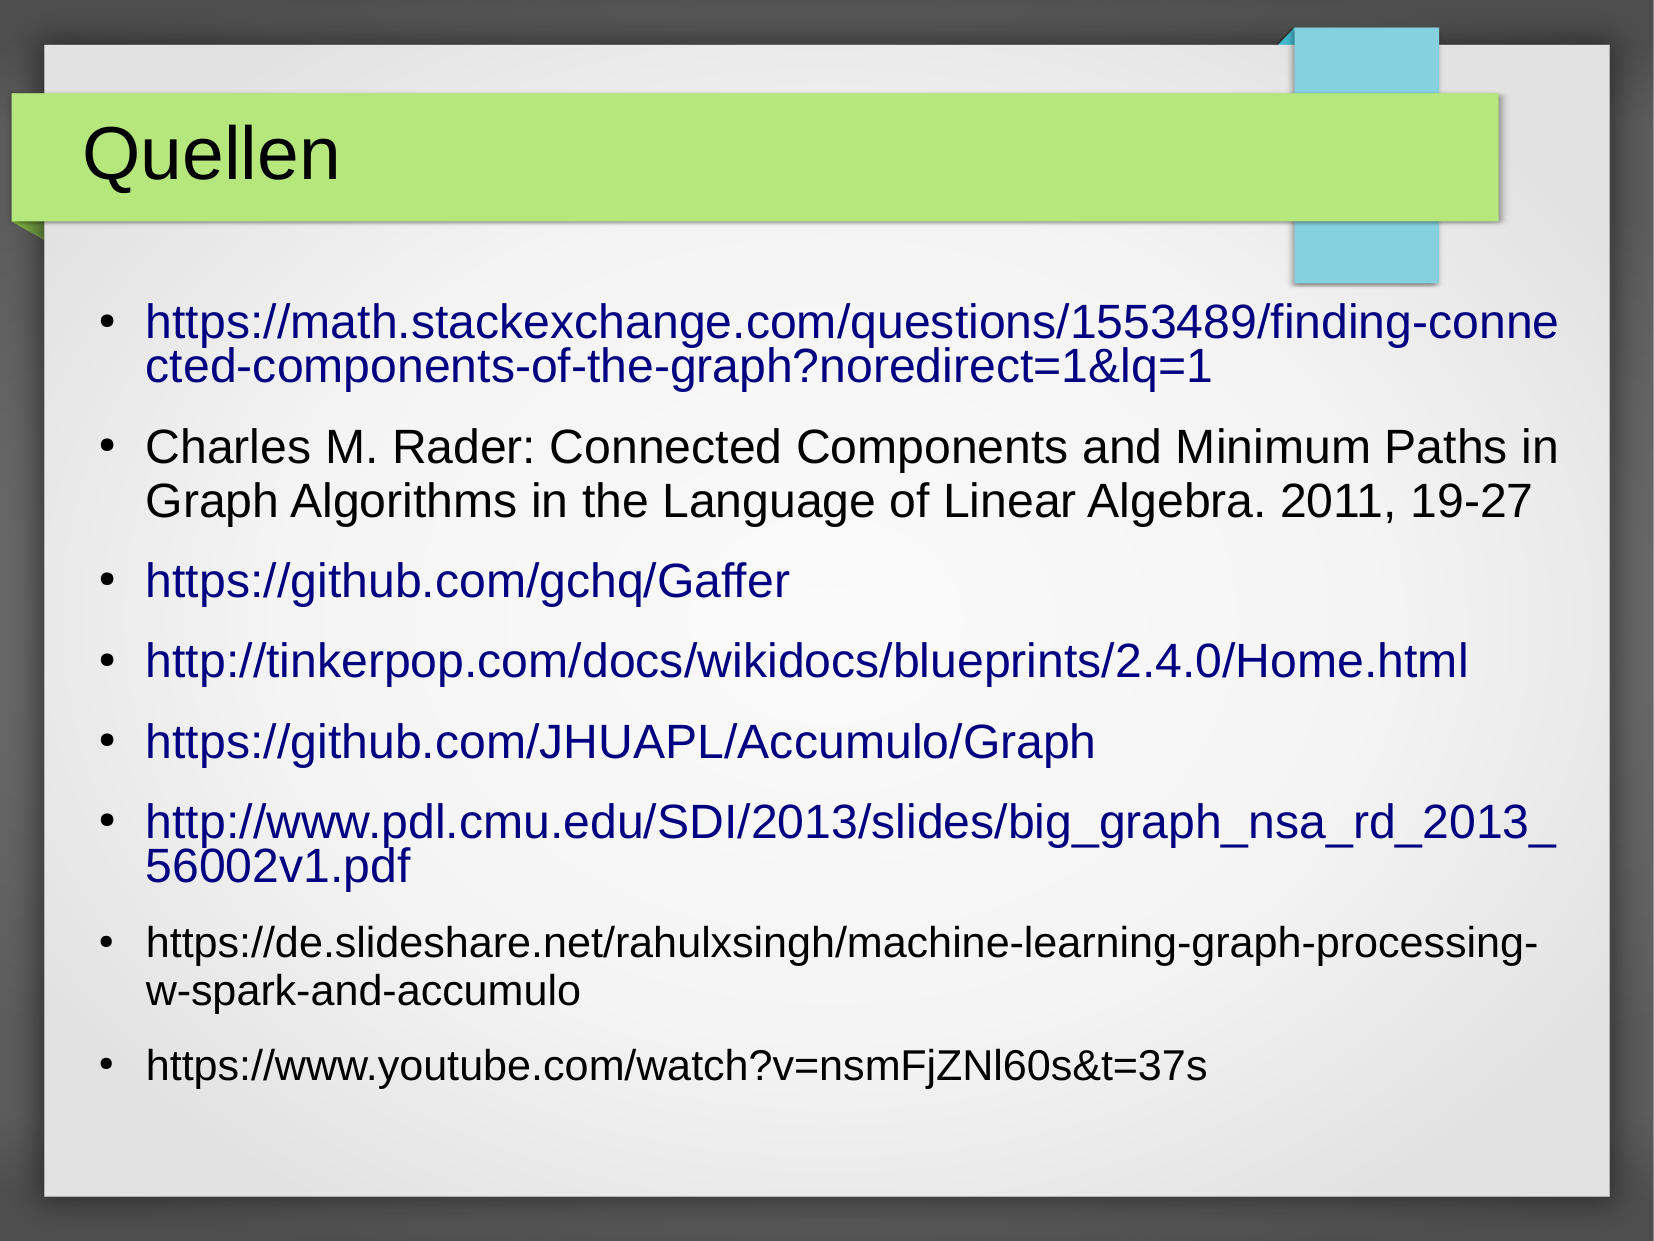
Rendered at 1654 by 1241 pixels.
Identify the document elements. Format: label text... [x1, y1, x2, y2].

list https://math.stackexchange.com/questions/1553489/finding-connected-components-of-the-graph?noredirect=1&lq=1 Charles M. Rader: Connected Components and Minimum Paths in Graph Algorithms in the Language of Linear Algebra. 2011, 19-27 https://github.com/gchq/Gaffer http://tinkerpop.com/docs/wikidocs/blueprints/2.4.0/Home.html https://github.com/JHUAPL/Accumulo/Graph http://www.pdl.cmu.edu/SDI/2013/slides/big_graph_nsa_rd_2013_56002v1.pdf https://de.slideshare.net/rahulxsingh/machine-learning-graph-processing-w-spark-and-accumulo https://www.youtube.com/watch?v=nsmFjZNl60s&t=37s [82, 295, 1571, 1015]
picture [0, 0, 1654, 1241]
title Quellen [82, 94, 1264, 213]
